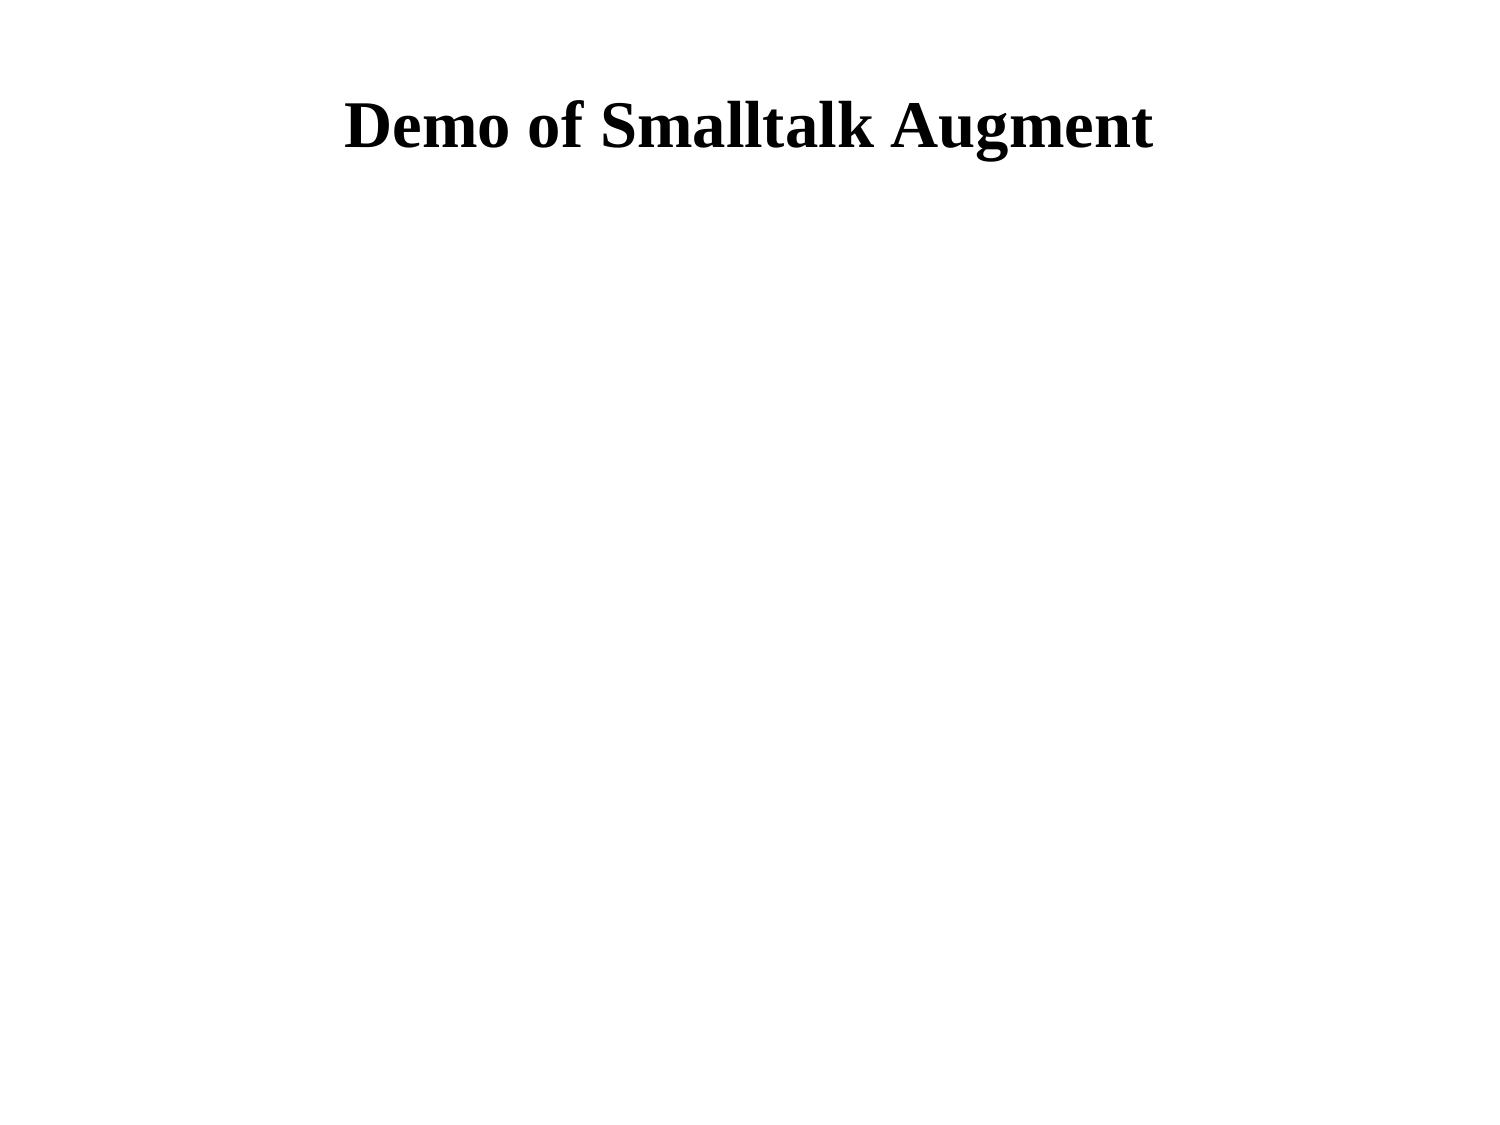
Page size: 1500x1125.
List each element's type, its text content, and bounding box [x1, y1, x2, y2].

title Demo of Smalltalk Augment [112, 35, 1387, 223]
